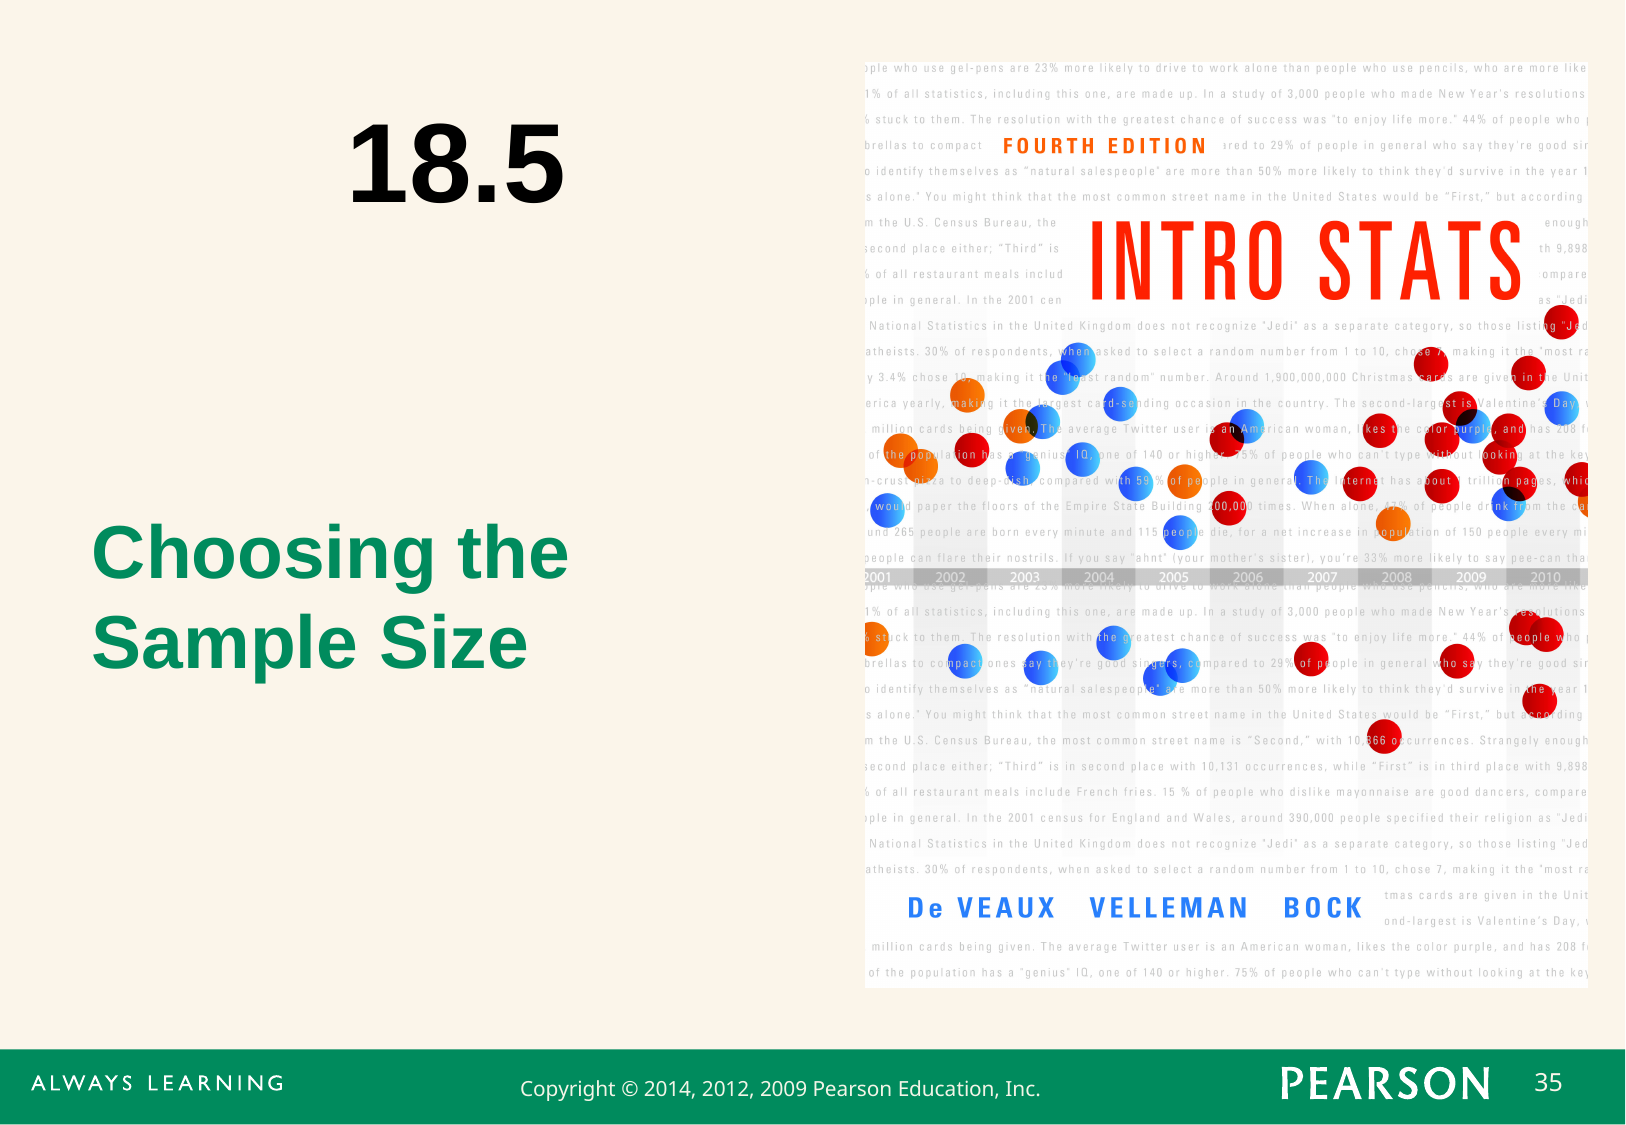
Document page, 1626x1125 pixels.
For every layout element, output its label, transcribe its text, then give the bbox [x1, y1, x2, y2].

list Choosing the Sample Size [91, 503, 825, 764]
picture [865, 62, 1588, 988]
title 18.5 [87, 90, 826, 268]
